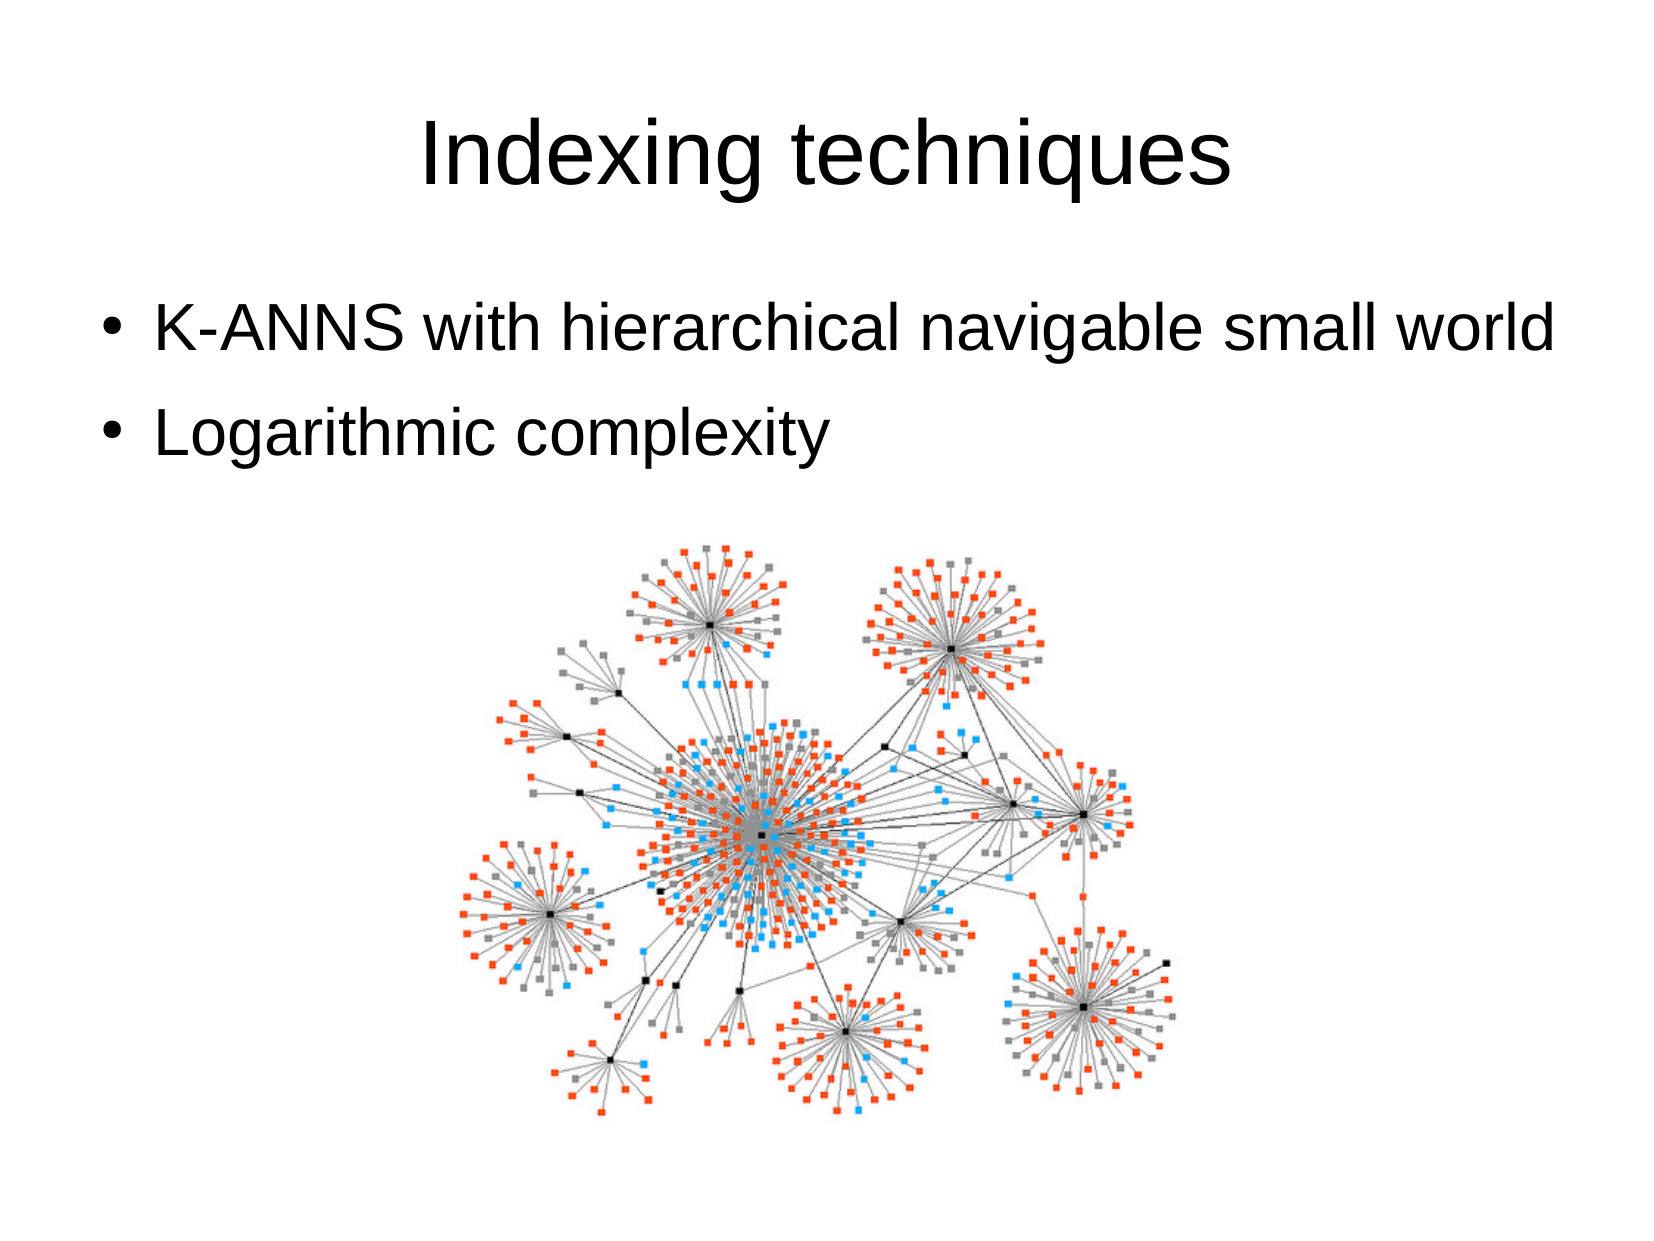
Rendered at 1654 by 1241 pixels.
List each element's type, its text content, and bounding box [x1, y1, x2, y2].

picture [450, 509, 1186, 1154]
list K-ANNS with hierarchical navigable small world Logarithmic complexity [82, 290, 1571, 1010]
title Indexing techniques [82, 49, 1571, 257]
